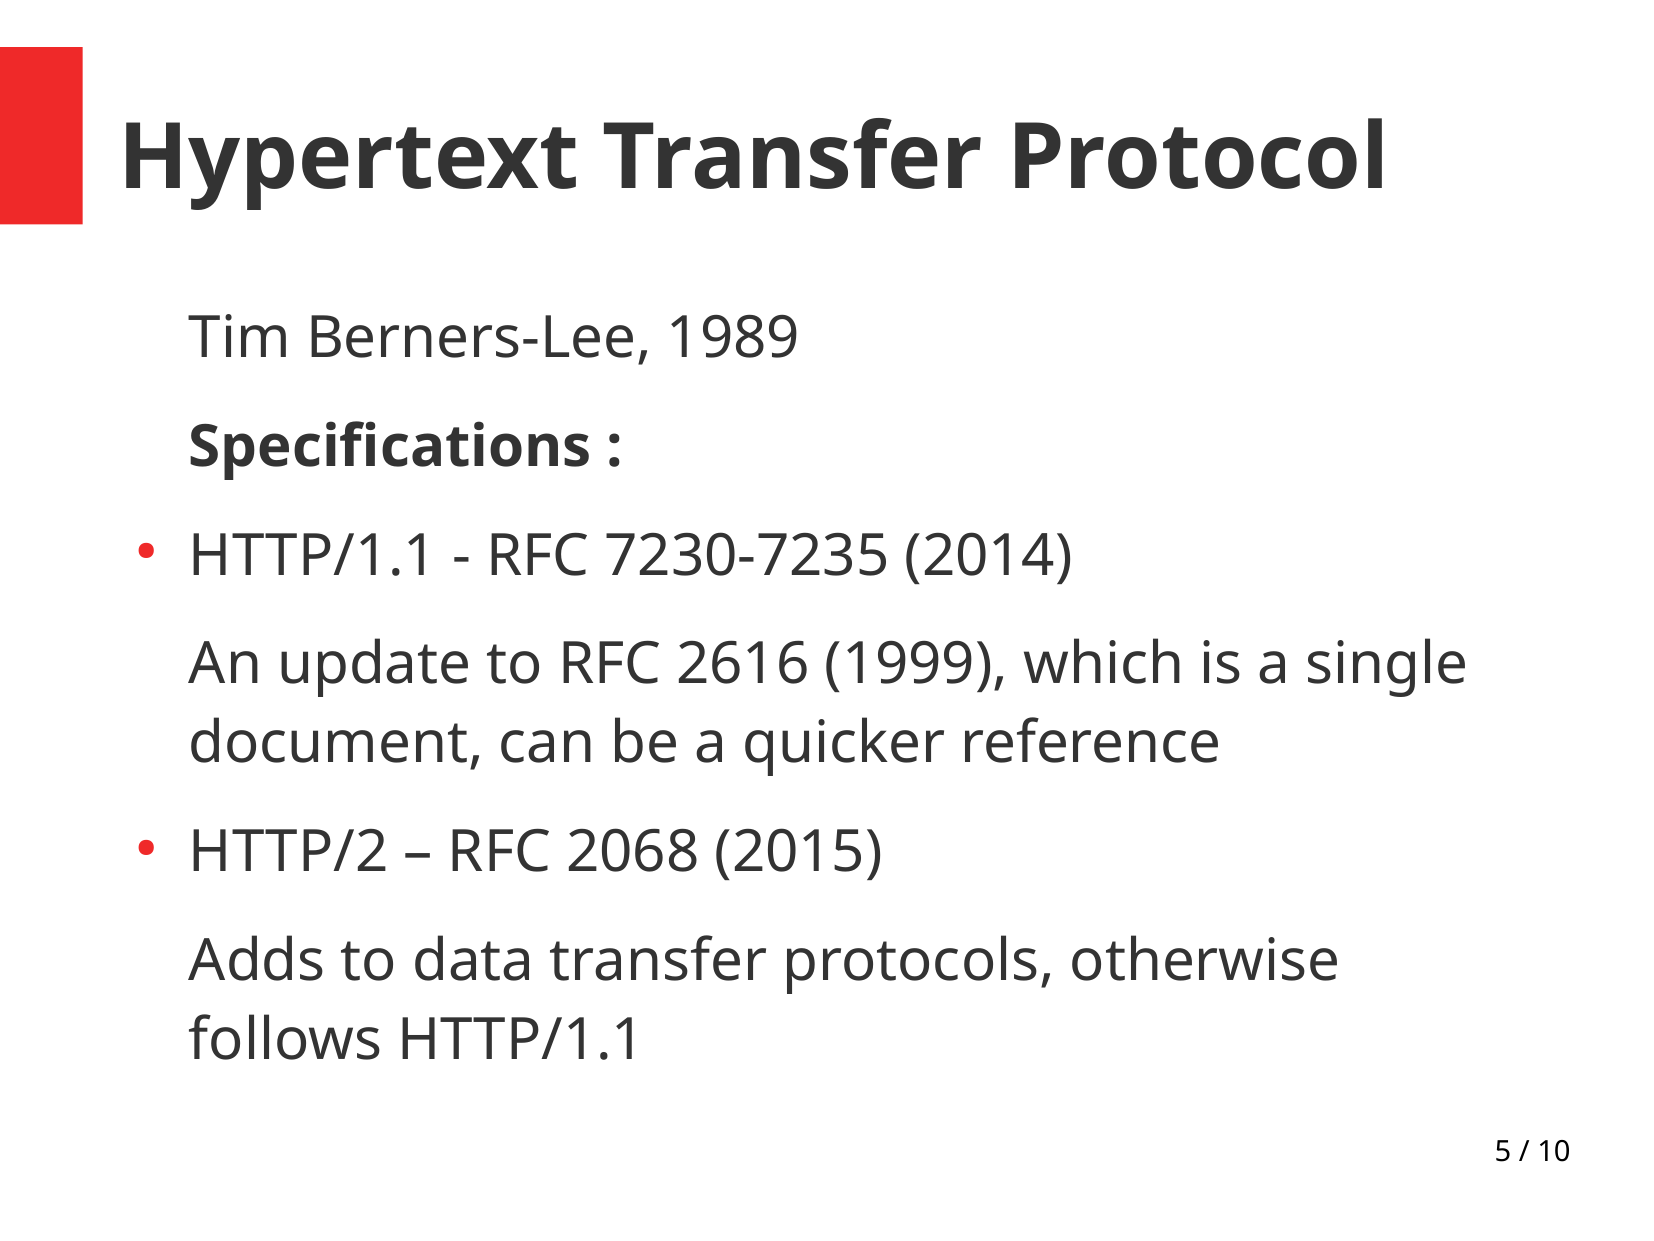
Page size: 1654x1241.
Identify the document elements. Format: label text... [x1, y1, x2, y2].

title Hypertext Transfer Protocol [118, 49, 1571, 257]
list Tim Berners-Lee, 1989 Specifications : HTTP/1.1 - RFC 7230-7235 (2014) An update to RFC 2616 (1999), which is a single document, can be a quicker reference HTTP/2 – RFC 2068 (2015) Adds to data transfer protocols, otherwise follows HTTP/1.1 [118, 295, 1536, 1015]
